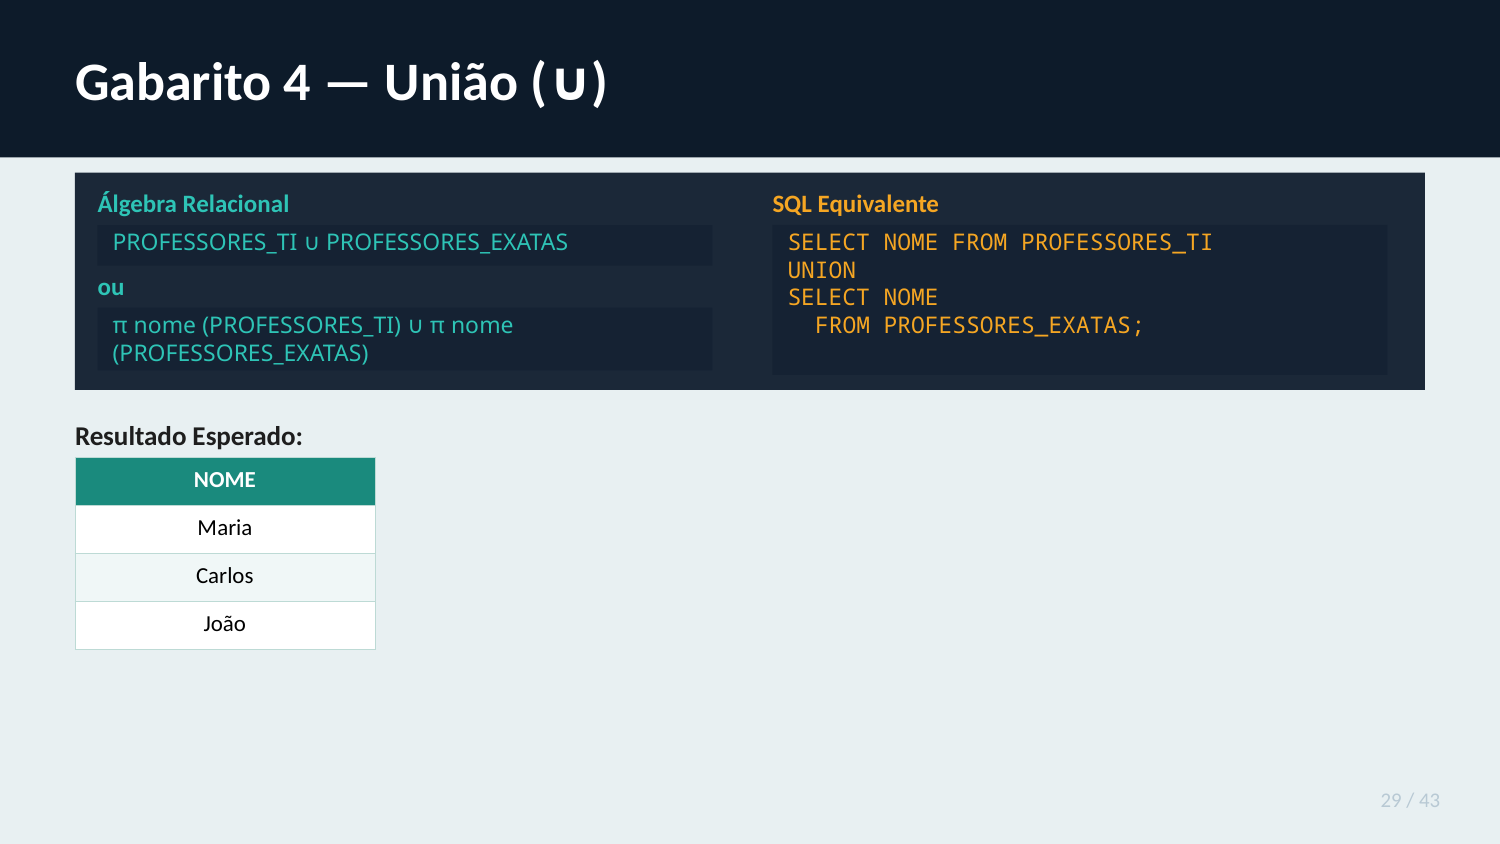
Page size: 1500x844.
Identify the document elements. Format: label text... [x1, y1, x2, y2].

text_box SELECT NOME FROM PROFESSORES_TI UNION SELECT NOME FROM PROFESSORES_EXATAS; [787, 228, 1373, 371]
text_box [74, 172, 1425, 390]
table_cell Carlos [76, 554, 375, 601]
table_cell Maria [76, 506, 375, 553]
table_cell João [76, 602, 375, 649]
text_box Gabarito 4 — União (∪) [74, 22, 1425, 135]
text_box SQL Equivalente [772, 179, 1388, 224]
table_header NOME [76, 458, 375, 505]
text_box π nome (PROFESSORES_TI) ∪ π nome (PROFESSORES_EXATAS) [112, 310, 698, 454]
text_box ou [97, 262, 713, 307]
text_box 29 / 43 [1274, 772, 1455, 825]
text_box Resultado Esperado: [74, 412, 525, 458]
text_box PROFESSORES_TI ∪ PROFESSORES_EXATAS [112, 228, 698, 262]
text_box Álgebra Relacional [97, 179, 713, 225]
text_box [0, 0, 1500, 158]
